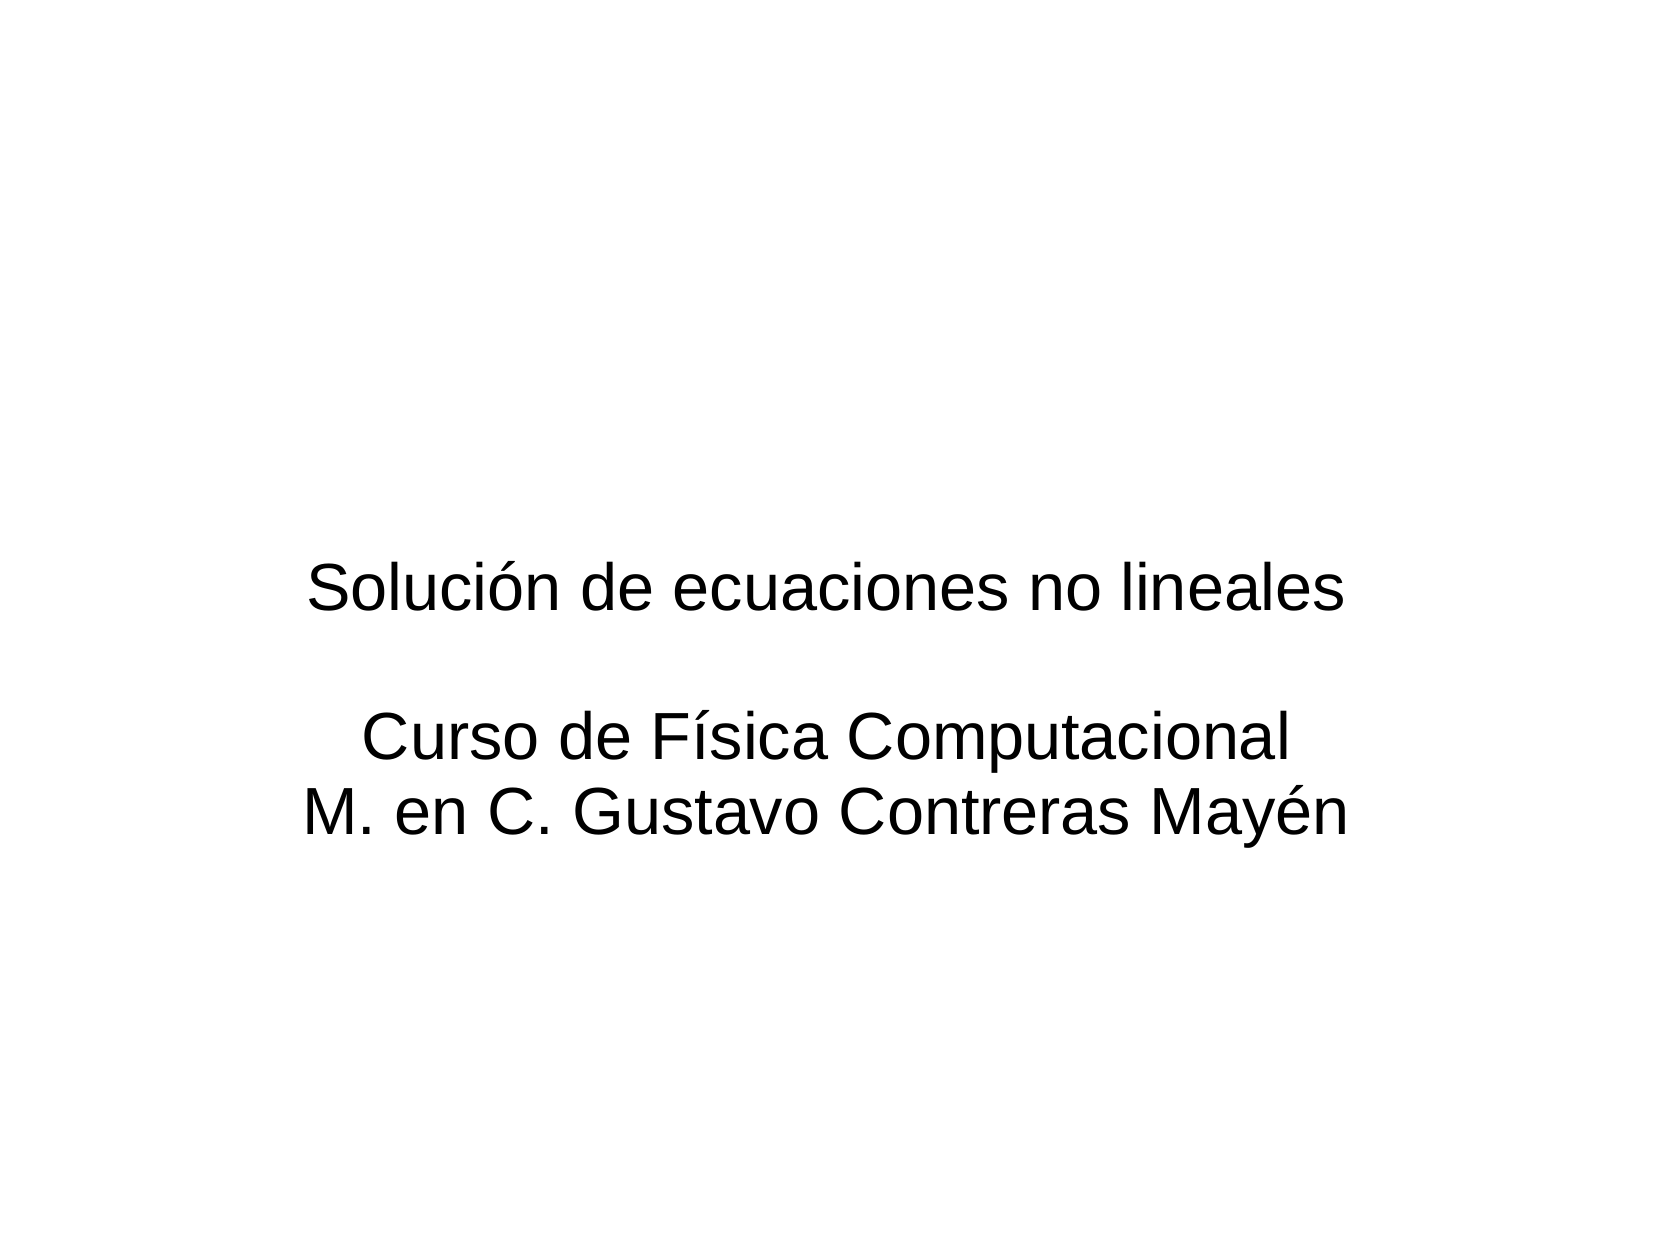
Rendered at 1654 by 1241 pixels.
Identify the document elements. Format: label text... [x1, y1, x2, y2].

subtitle Solución de ecuaciones no lineales Curso de Física Computacional M. en C. Gustavo Contreras Mayén [82, 297, 1571, 1102]
